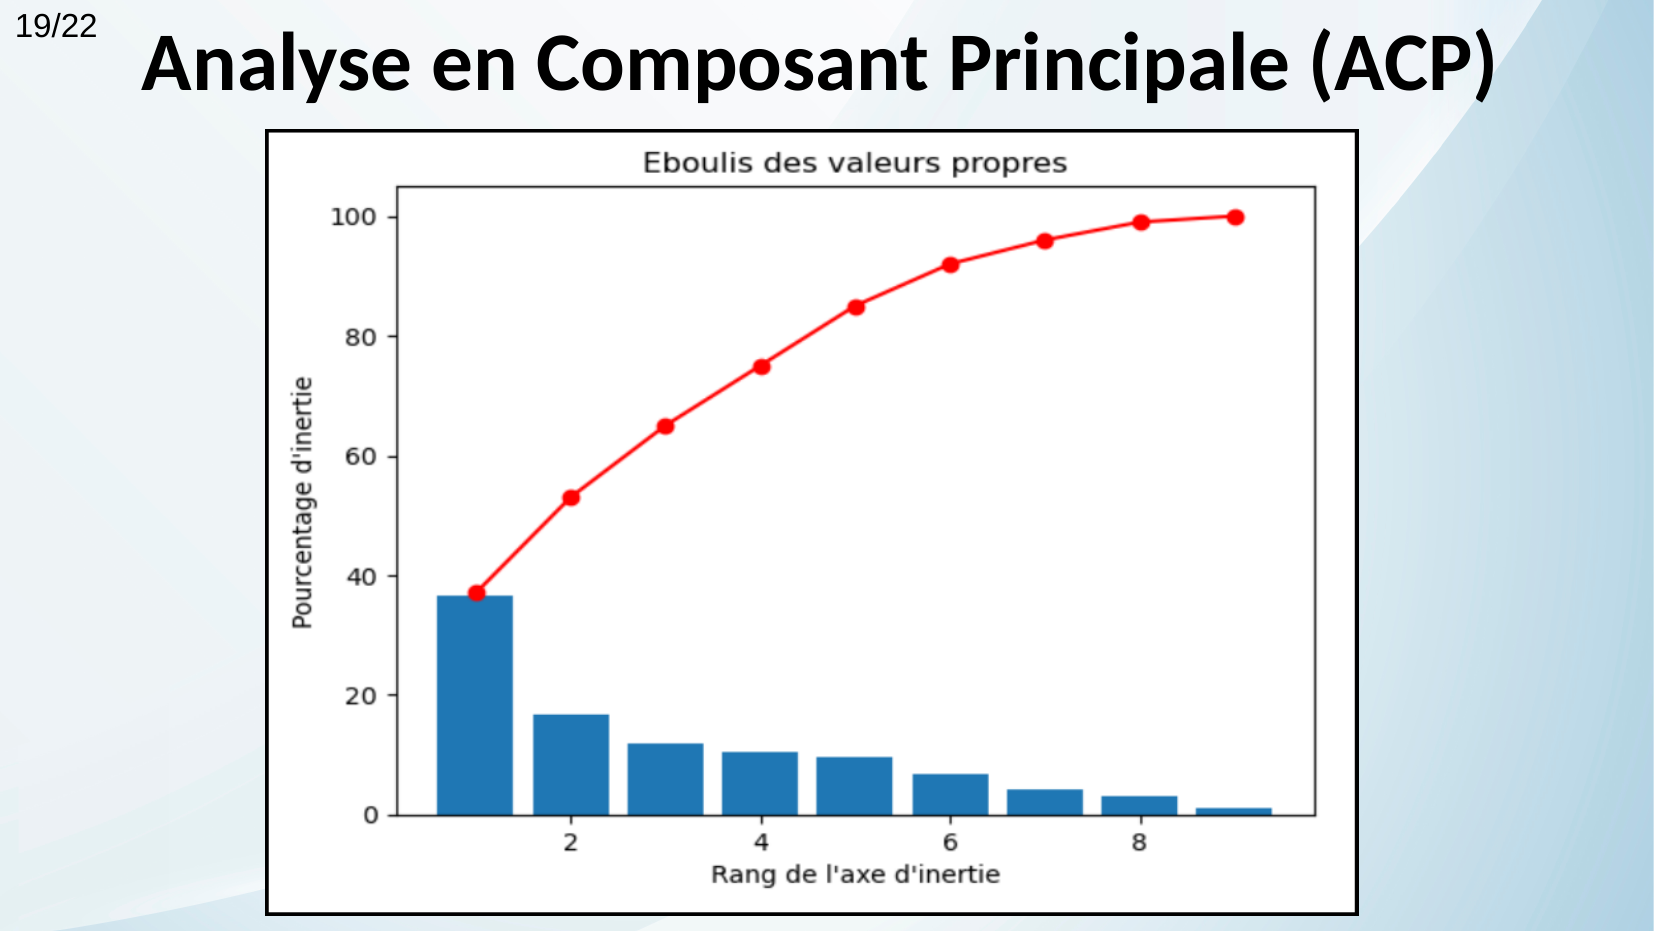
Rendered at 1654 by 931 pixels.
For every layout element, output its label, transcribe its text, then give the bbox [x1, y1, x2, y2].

title Analyse en Composant Principale (ACP) [76, 0, 1565, 148]
picture [0, 0, 1654, 931]
text_box 19/22 [0, 0, 119, 60]
